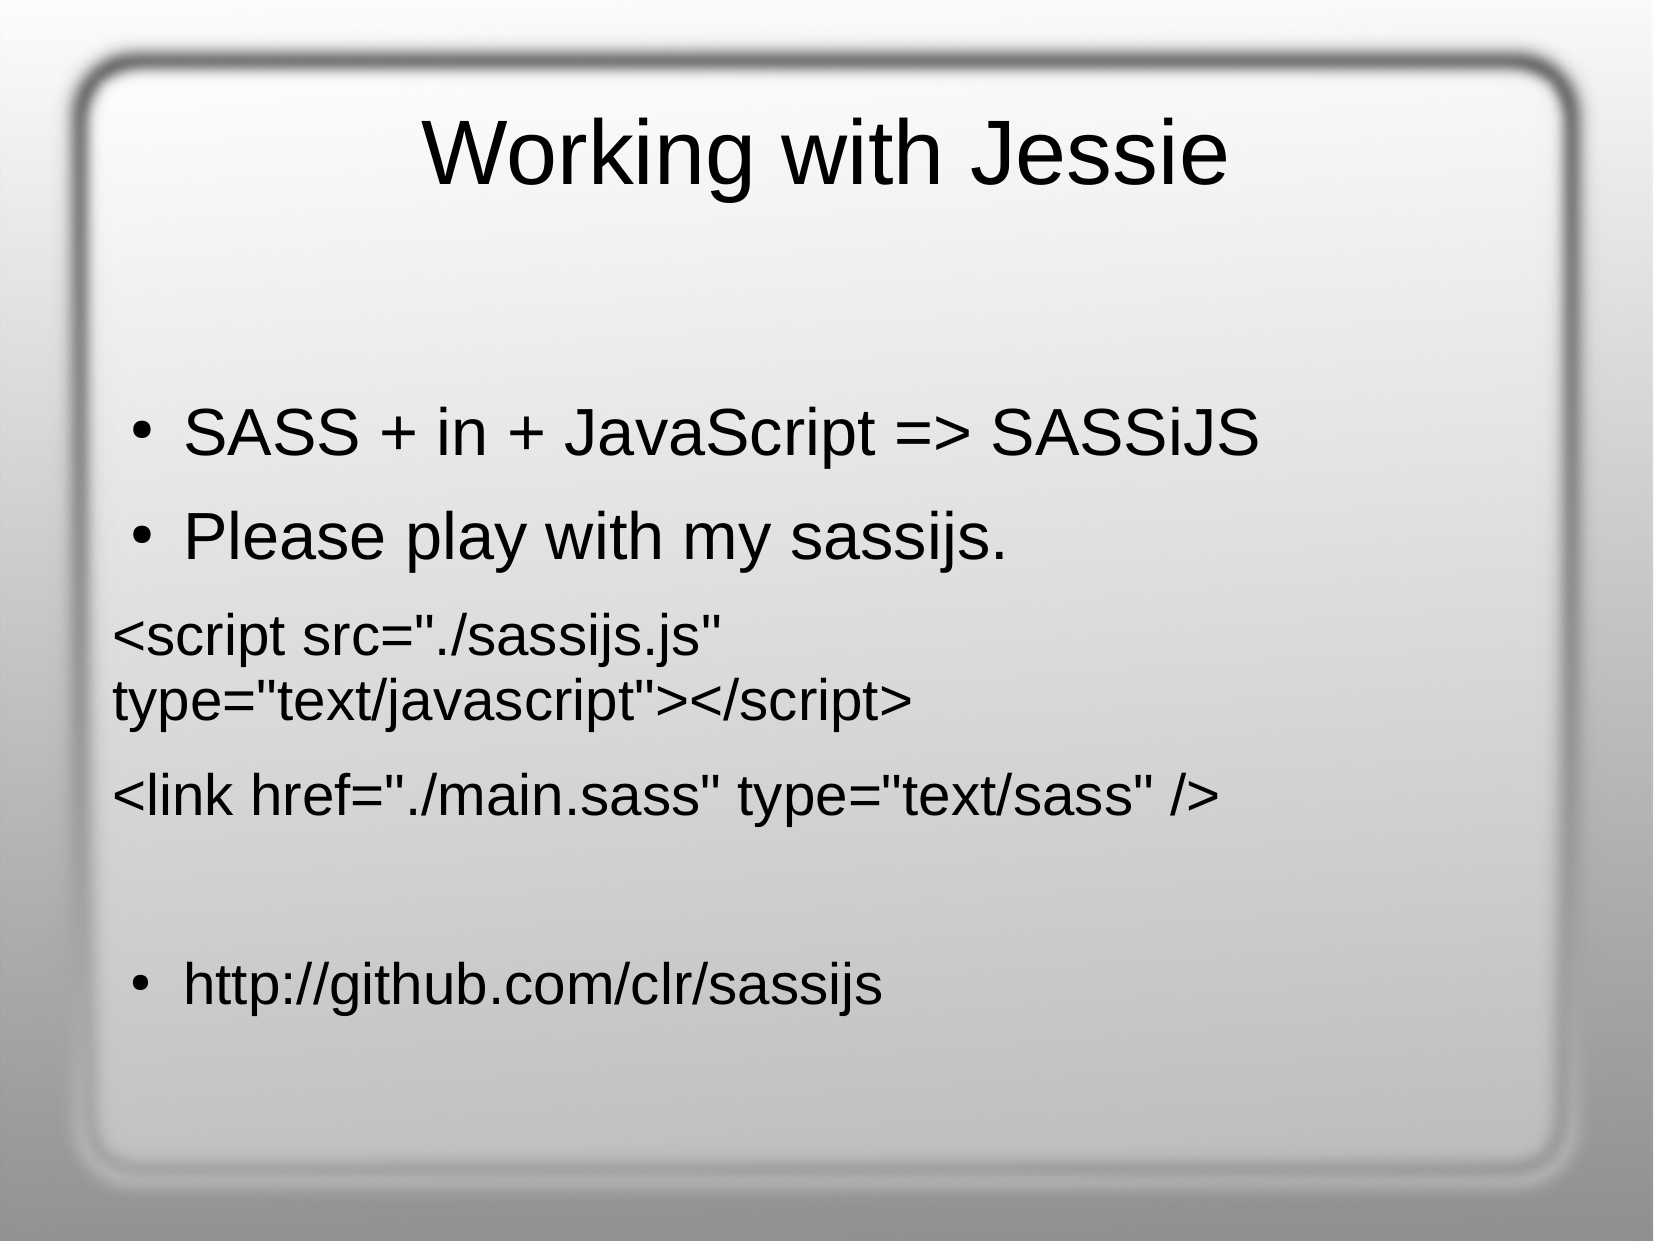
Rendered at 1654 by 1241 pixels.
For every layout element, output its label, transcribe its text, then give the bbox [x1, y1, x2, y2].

picture [0, 0, 1654, 1241]
title Working with Jessie [82, 49, 1571, 257]
list SASS + in + JavaScript => SASSiJS Please play with my sassijs. <script src="./sassijs.js" type="text/javascript"></script> <link href="./main.sass" type="text/sass" /> http://github.com/clr/sassijs [112, 290, 1538, 1109]
